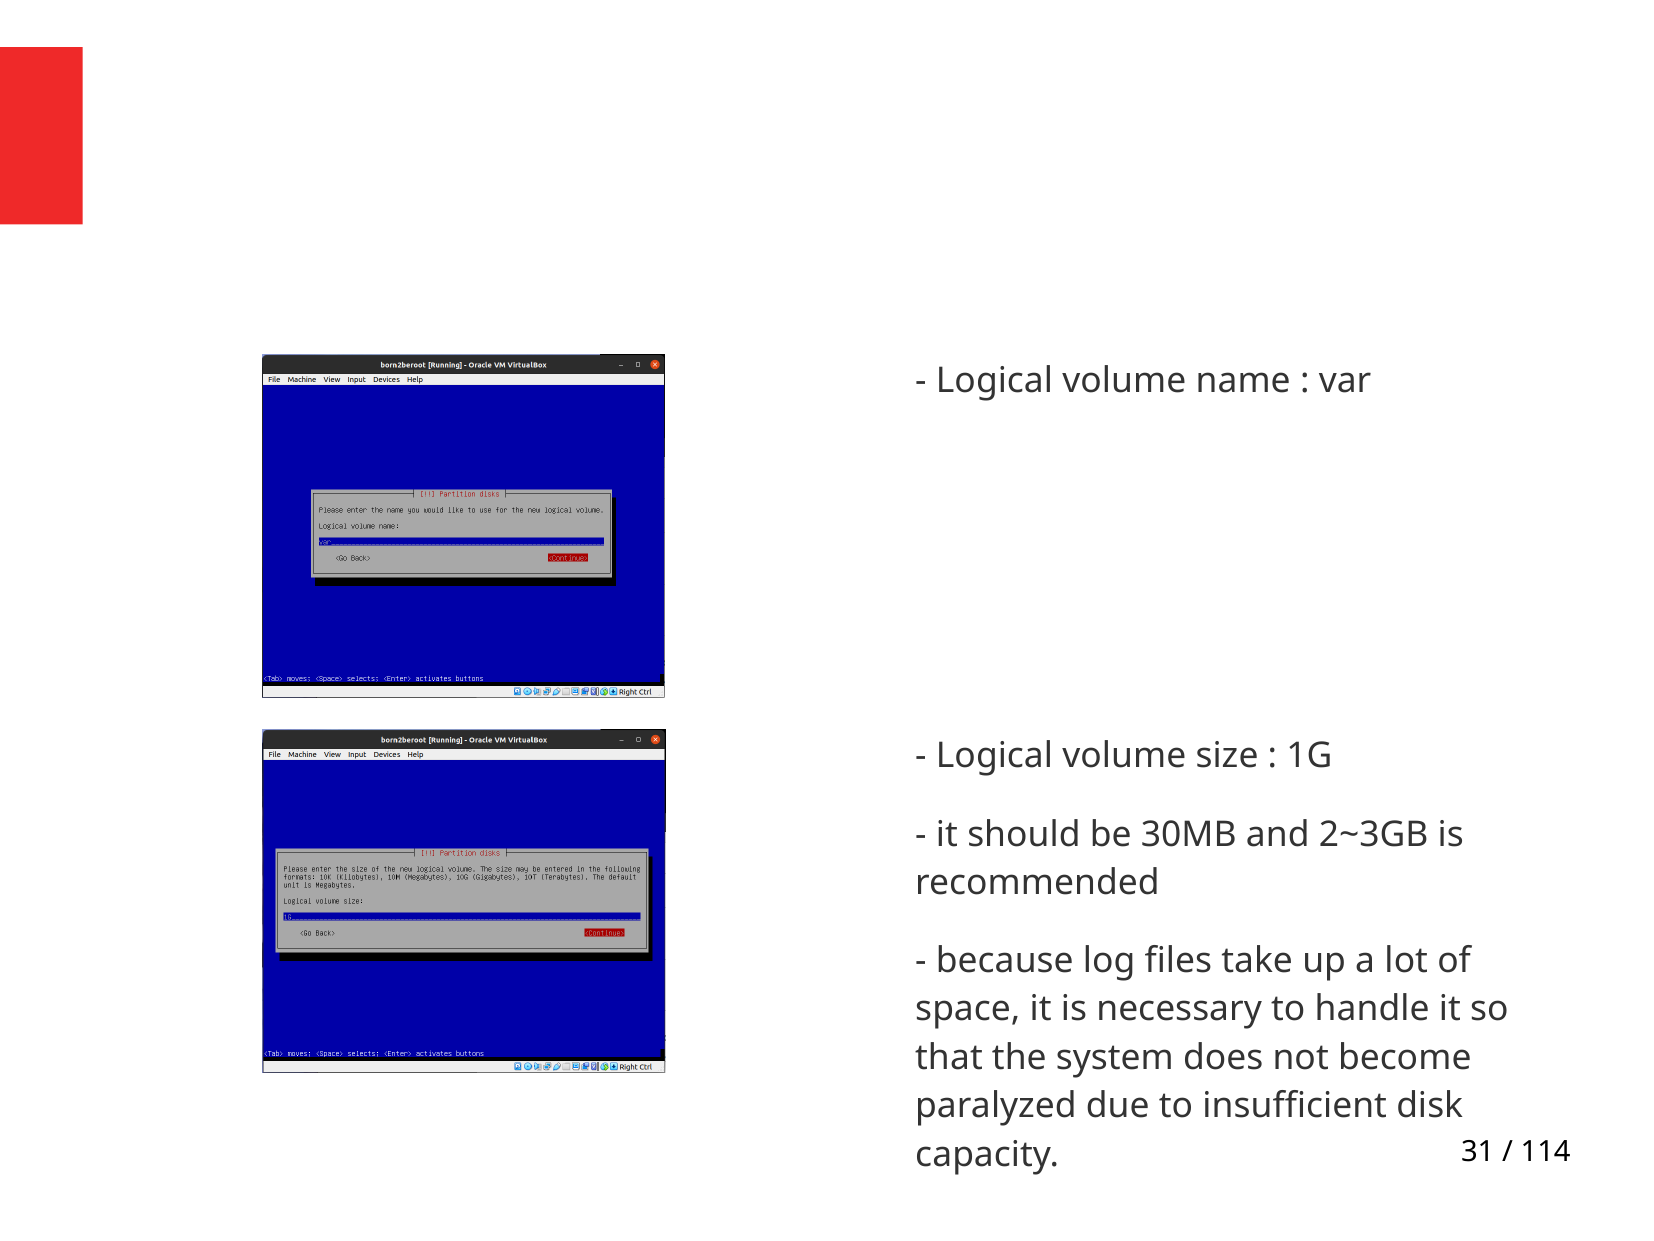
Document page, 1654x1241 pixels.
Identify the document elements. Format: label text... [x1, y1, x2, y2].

picture [262, 354, 665, 698]
list - Logical volume name : var [844, 354, 1536, 698]
list - Logical volume size : 1G - it should be 30MB and 2~3GB is recommended - because log files take up a lot of space, it is necessary to handle it so that the system does not become paralyzed due to insufficient disk capacity. [844, 730, 1536, 1074]
picture [262, 729, 666, 1074]
